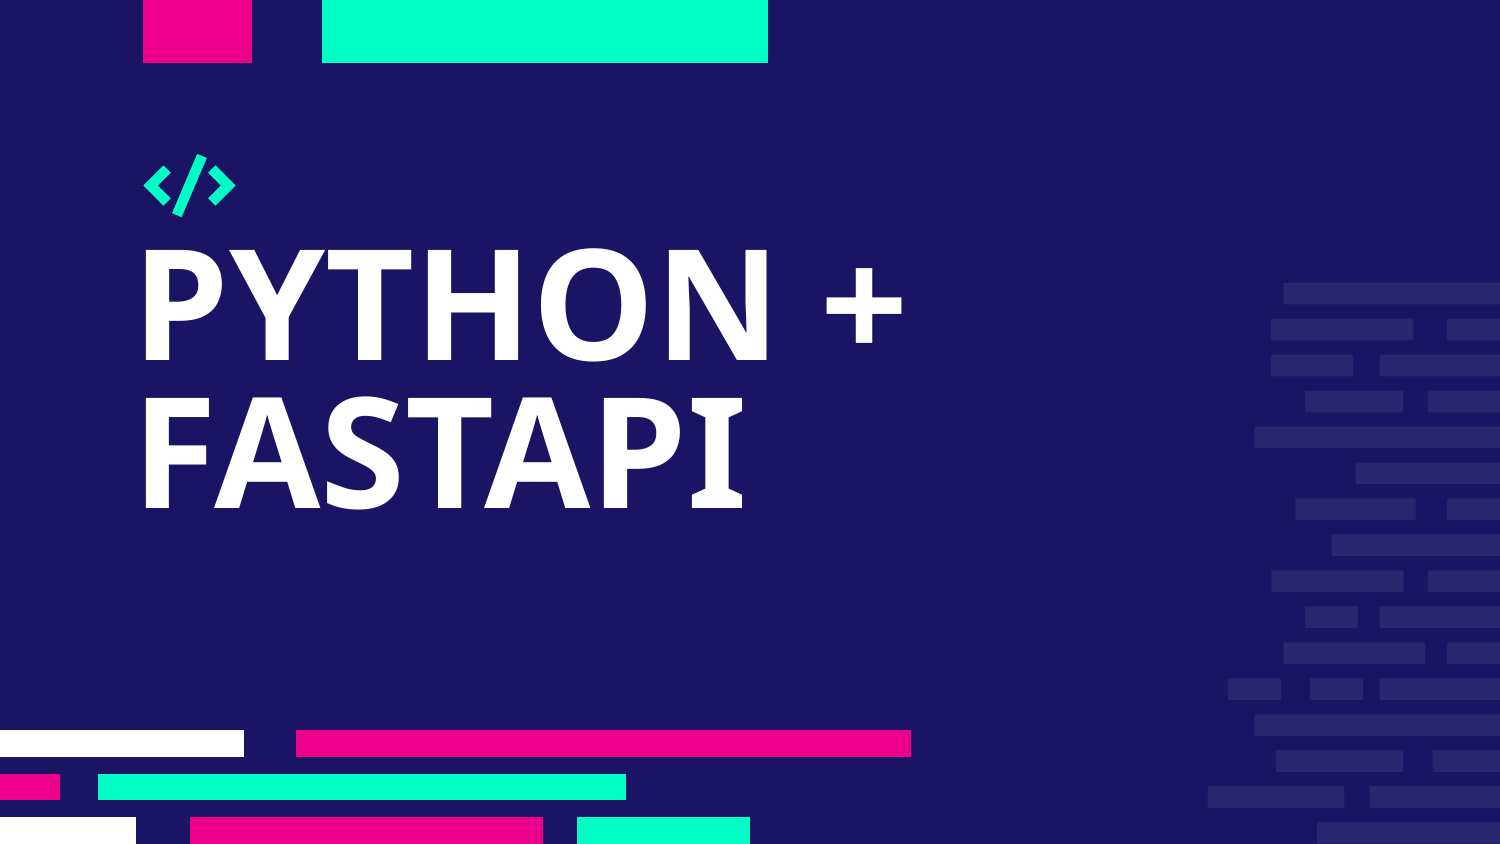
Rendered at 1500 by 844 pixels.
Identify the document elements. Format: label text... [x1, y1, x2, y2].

title PYTHON + FASTAPI [117, 224, 1500, 538]
